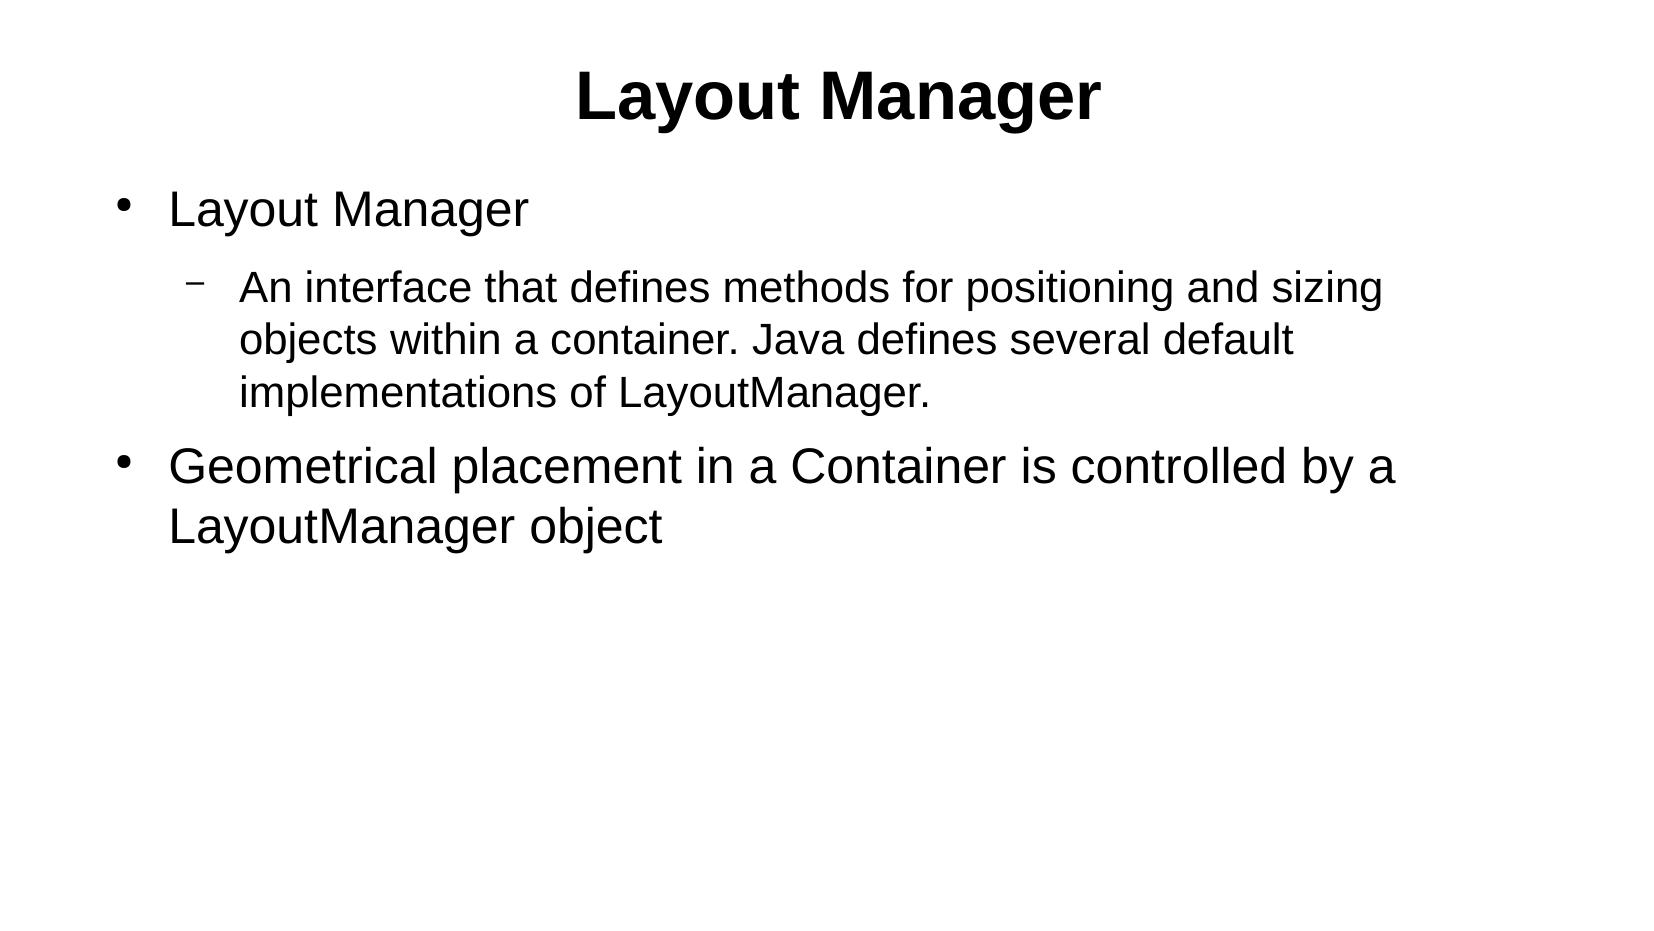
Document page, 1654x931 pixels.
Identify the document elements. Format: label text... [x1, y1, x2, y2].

list Layout Manager An interface that defines methods for positioning and sizing objects within a container. Java defines several default implementations of LayoutManager. Geometrical placement in a Container is controlled by a LayoutManager object [82, 168, 1538, 889]
title Layout Manager [82, 37, 1571, 147]
